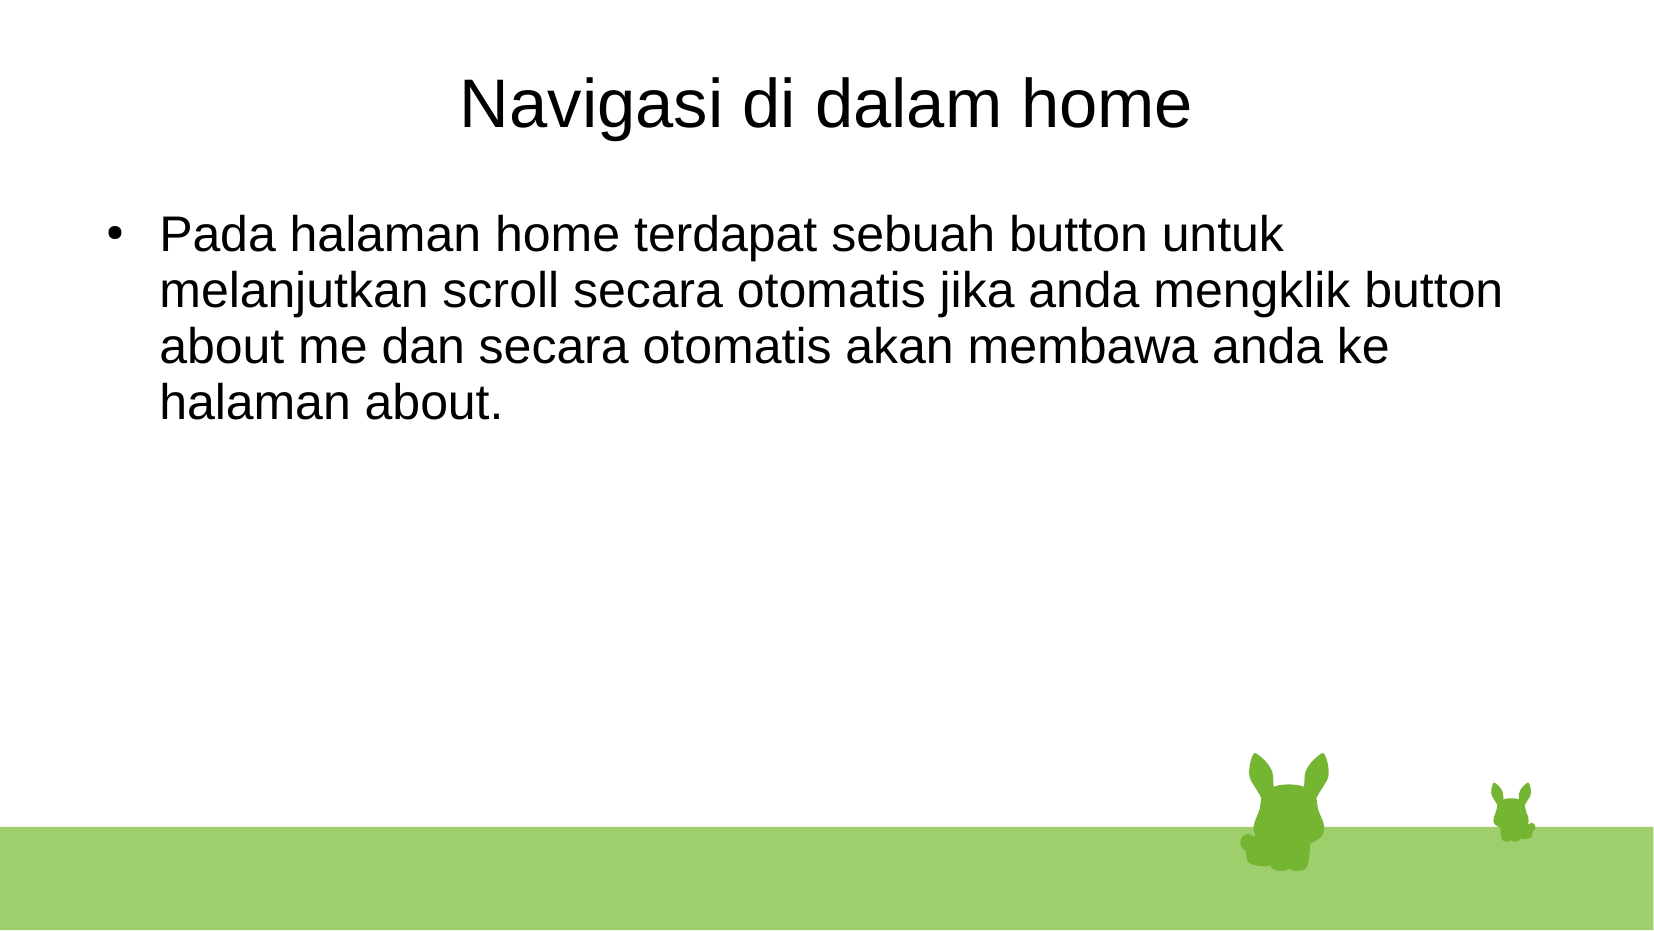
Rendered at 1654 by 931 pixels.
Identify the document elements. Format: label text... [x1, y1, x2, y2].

list Pada halaman home terdapat sebuah button untuk melanjutkan scroll secara otomatis jika anda mengklik button about me dan secara otomatis akan membawa anda ke halaman about. [88, 206, 1565, 739]
title Navigasi di dalam home [88, 29, 1565, 178]
